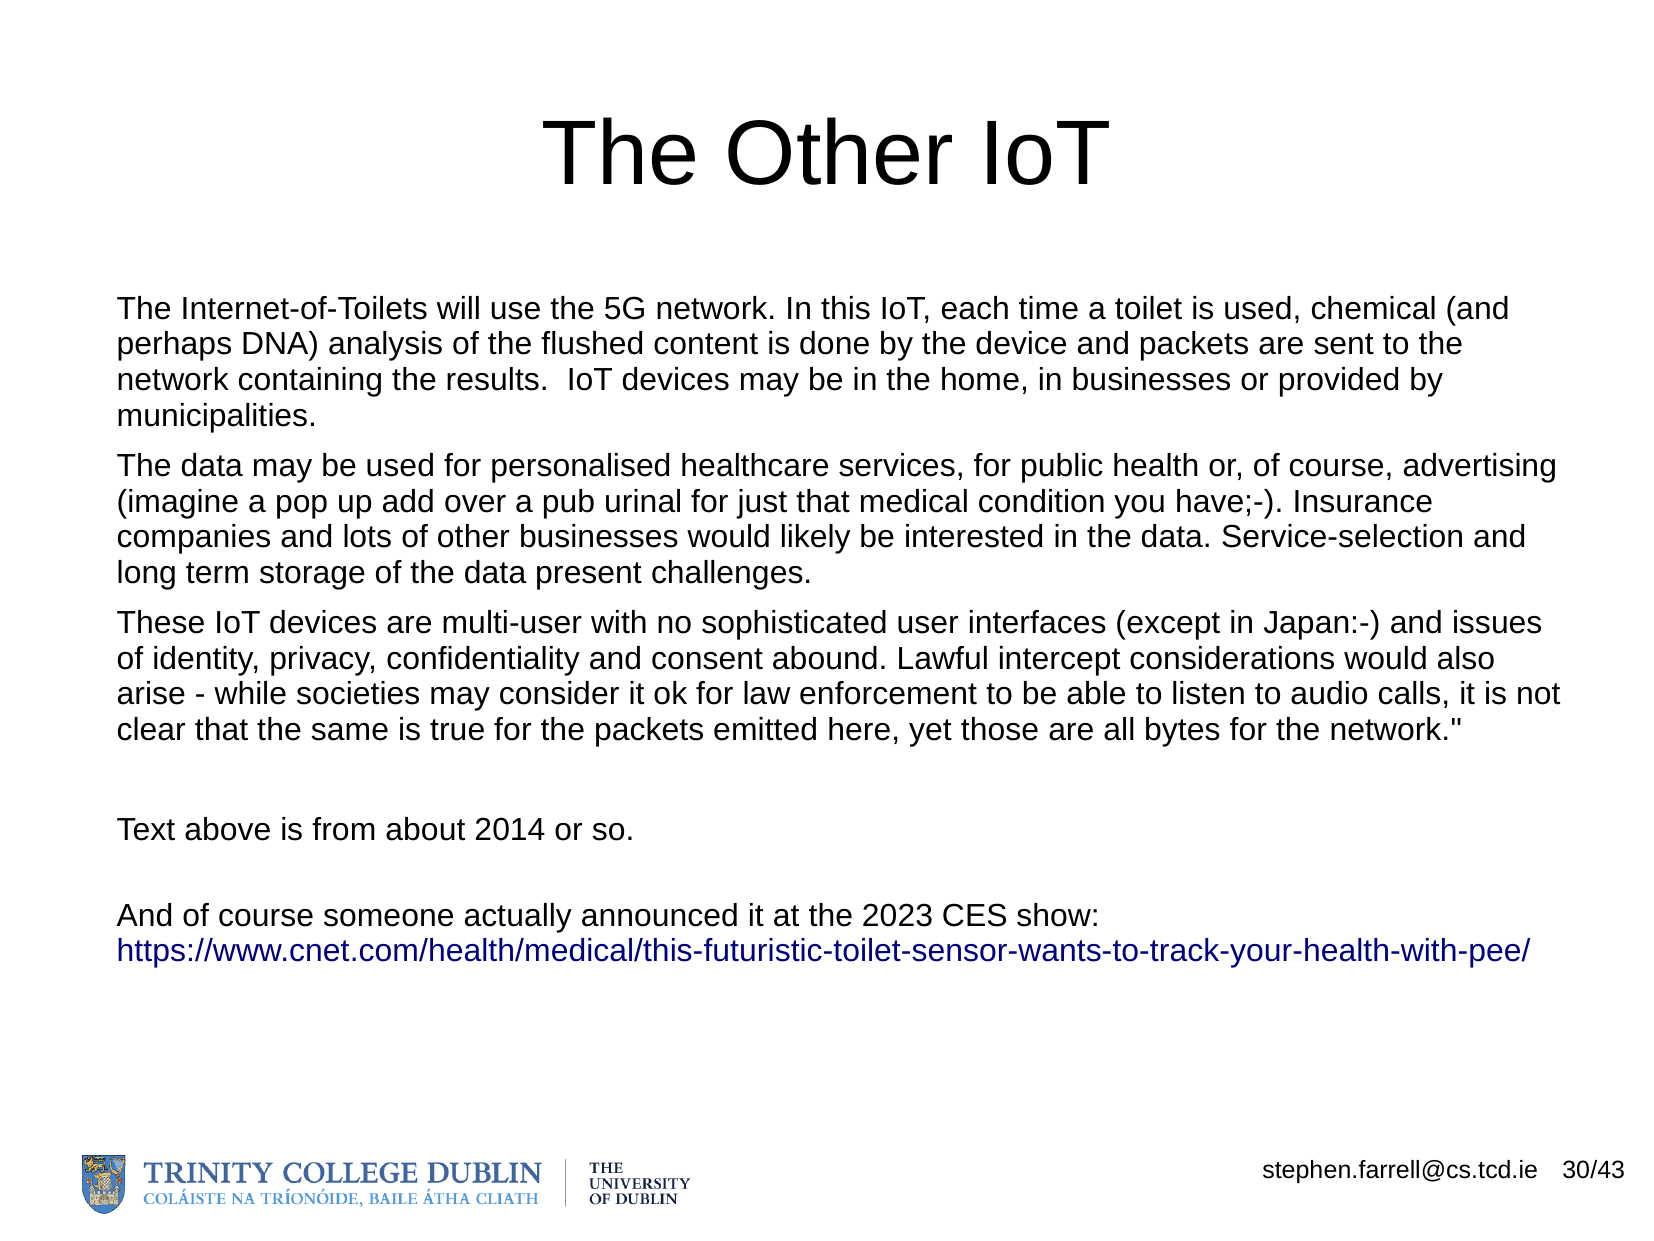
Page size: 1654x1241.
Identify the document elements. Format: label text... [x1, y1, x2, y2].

list The Internet-of-Toilets will use the 5G network. In this IoT, each time a toilet is used, chemical (and perhaps DNA) analysis of the flushed content is done by the device and packets are sent to the network containing the results. IoT devices may be in the home, in businesses or provided by municipalities. The data may be used for personalised healthcare services, for public health or, of course, advertising (imagine a pop up add over a pub urinal for just that medical condition you have;-). Insurance companies and lots of other businesses would likely be interested in the data. Service-selection and long term storage of the data present challenges. These IoT devices are multi-user with no sophisticated user interfaces (except in Japan:-) and issues of identity, privacy, confidentiality and consent abound. Lawful intercept considerations would also arise - while societies may consider it ok for law enforcement to be able to listen to audio calls, it is not clear that the same is true for the packets emitted here, yet those are all bytes for the network." Text above is from about 2014 or so. And of course someone actually announced it at the 2023 CES show: https://www.cnet.com/health/medical/this-futuristic-toilet-sensor-wants-to-track-your-health-with-pee/ [82, 290, 1571, 1010]
picture [82, 1155, 694, 1214]
title The Other IoT [82, 49, 1571, 257]
